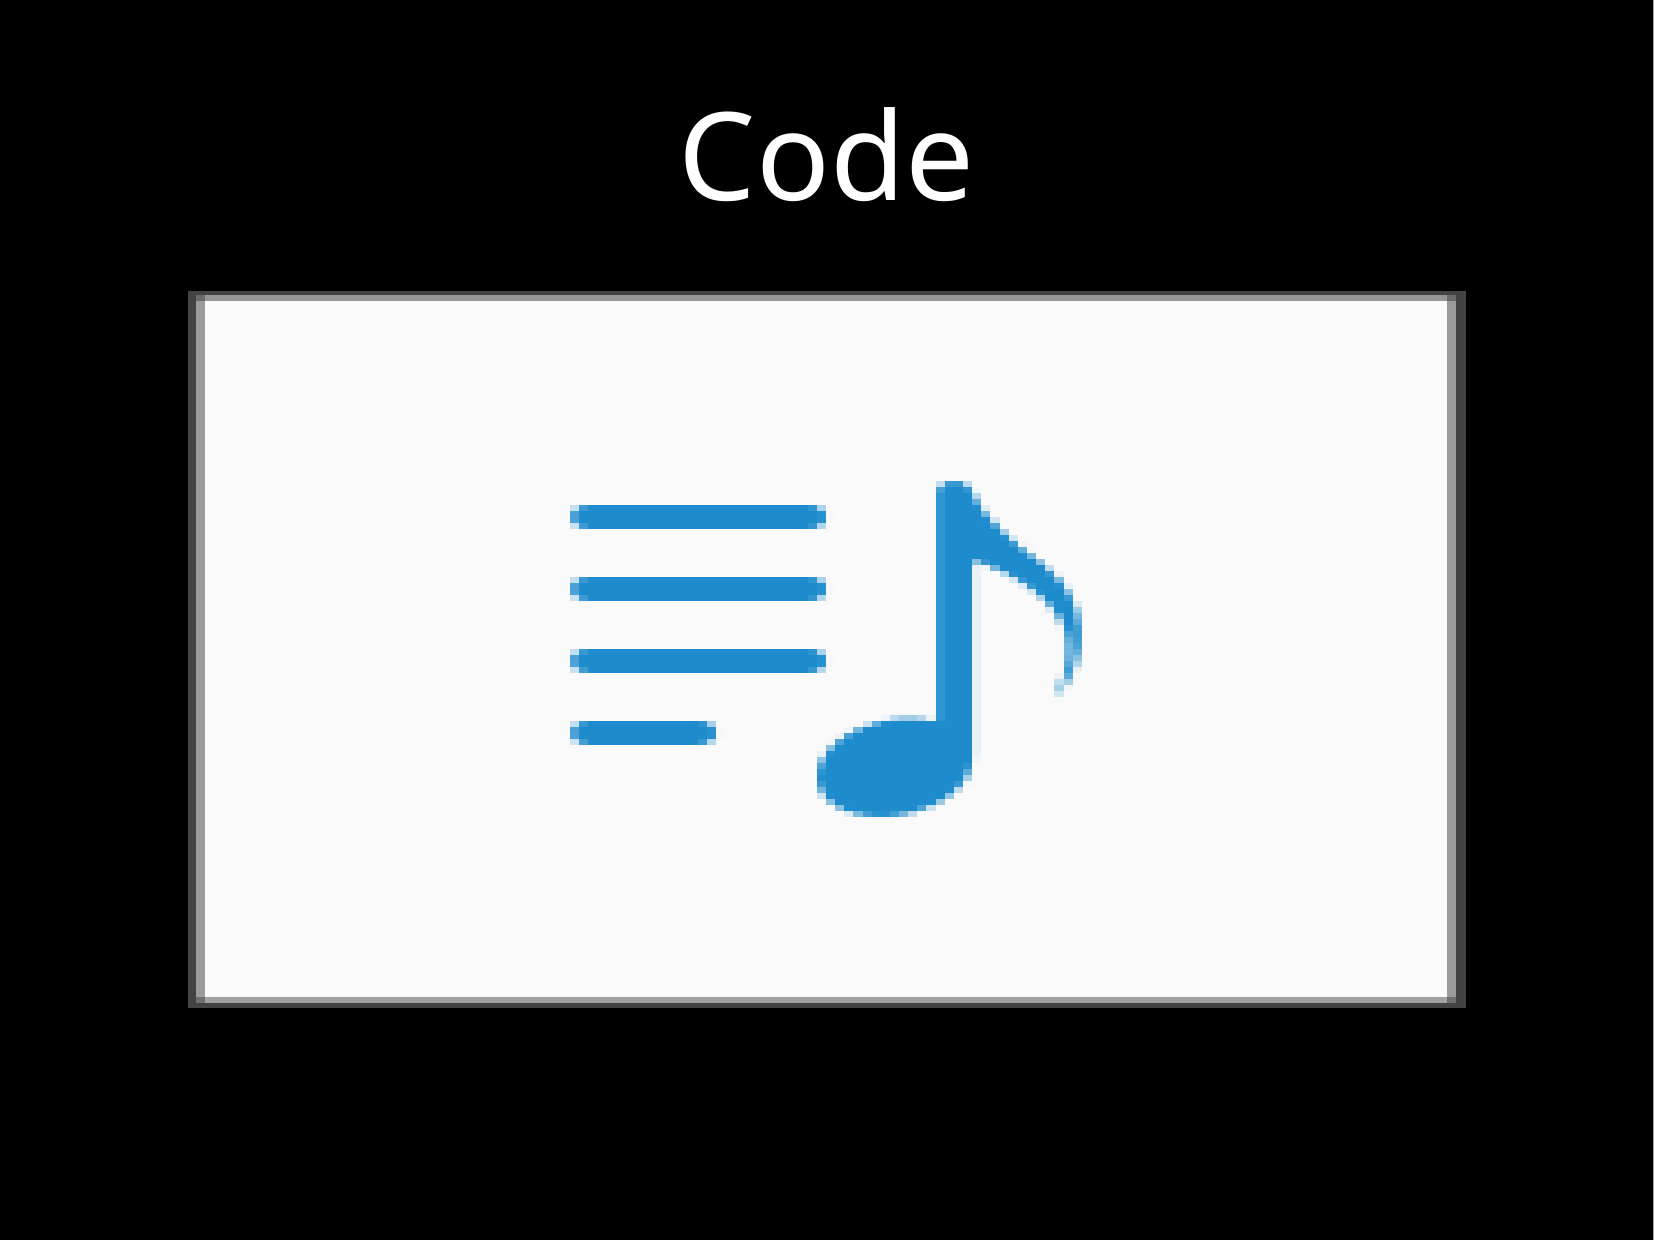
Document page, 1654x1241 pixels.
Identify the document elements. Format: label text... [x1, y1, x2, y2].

title Code [82, 49, 1571, 257]
text_box [187, 290, 1467, 1010]
